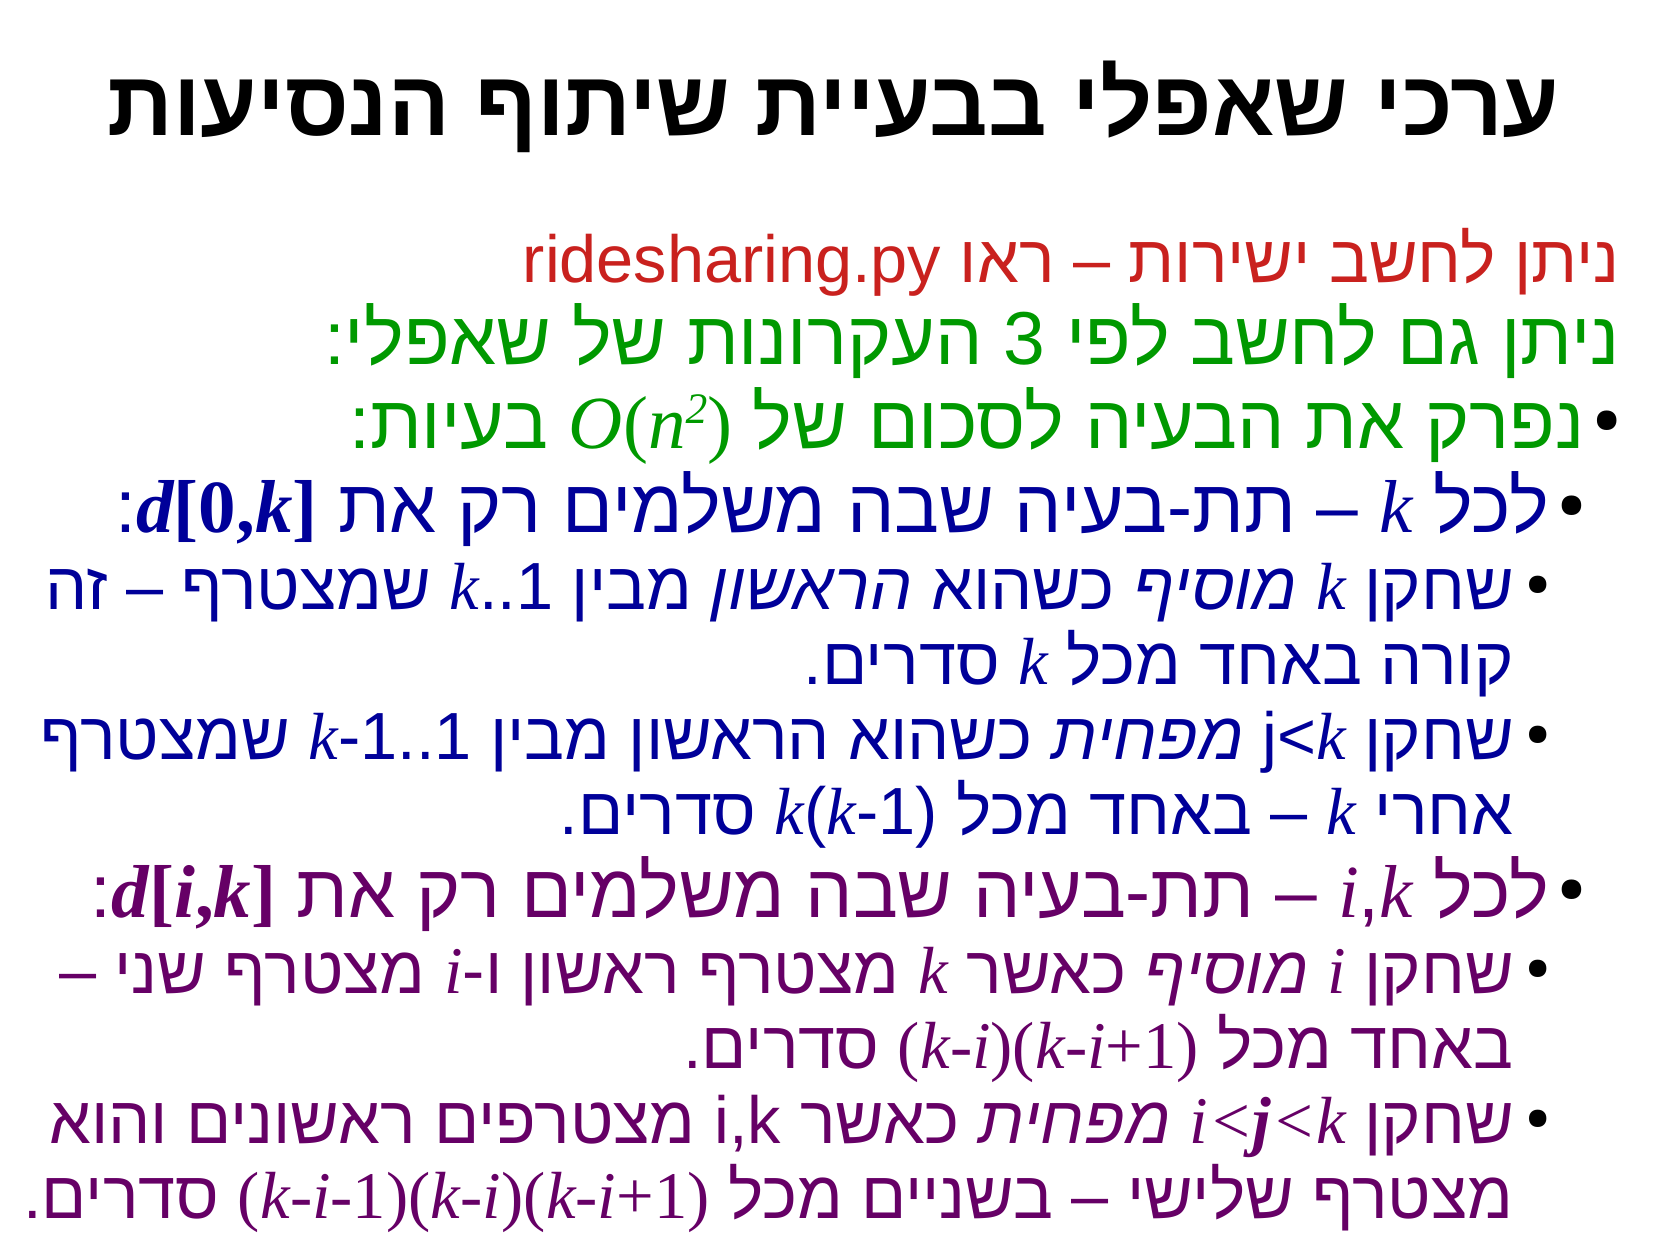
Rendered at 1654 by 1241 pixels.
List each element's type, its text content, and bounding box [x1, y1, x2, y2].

text_box ניתן לחשב ישירות – ראו ridesharing.py ניתן גם לחשב לפי 3 העקרונות של שאפלי: נפרק את הבעיה לסכום של O(n2) בעיות: לכל k – תת-בעיה שבה משלמים רק את d[0,k]: שחקן k מוסיף כשהוא הראשון מבין 1..k שמצטרף – זה קורה באחד מכל k סדרים. שחקן j<k מפחית כשהוא הראשון מבין 1..k-1 שמצטרף אחרי k – באחד מכל k(k-1) סדרים. לכל i,k – תת-בעיה שבה משלמים רק את d[i,k]: שחקן i מוסיף כאשר k מצטרף ראשון ו-i מצטרף שני – באחד מכל (k-i+1)(k-i) סדרים. שחקן i<j<k מפחית כאשר i,k מצטרפים ראשונים והוא מצטרף שלישי – בשניים מכל (k-i+1)(k-i)(k-i-1) סדרים. [0, 214, 1636, 1241]
title ערכי שאפלי בבעיית שיתוף הנסיעות [15, 0, 1654, 215]
